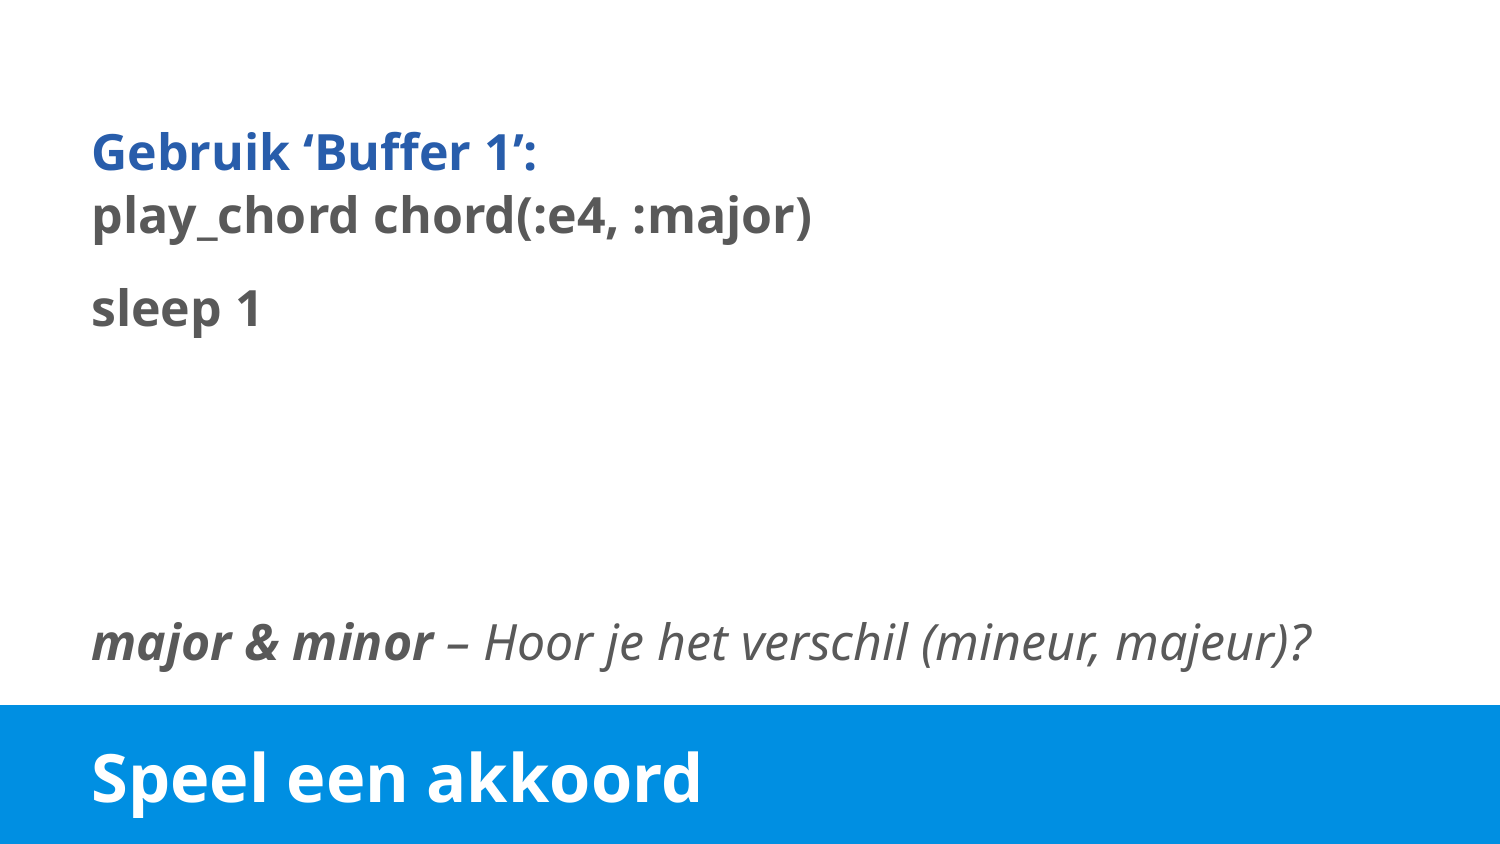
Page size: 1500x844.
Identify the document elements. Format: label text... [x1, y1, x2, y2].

list play_chord chord(:e4, :major) sleep 1 major & minor – Hoor je het verschil (mineur, majeur)? [76, 168, 1454, 500]
picture [0, 705, 1500, 844]
title Speel een akkoord [76, 721, 1500, 828]
subtitle Gebruik ‘Buffer 1’: [76, 75, 1438, 152]
